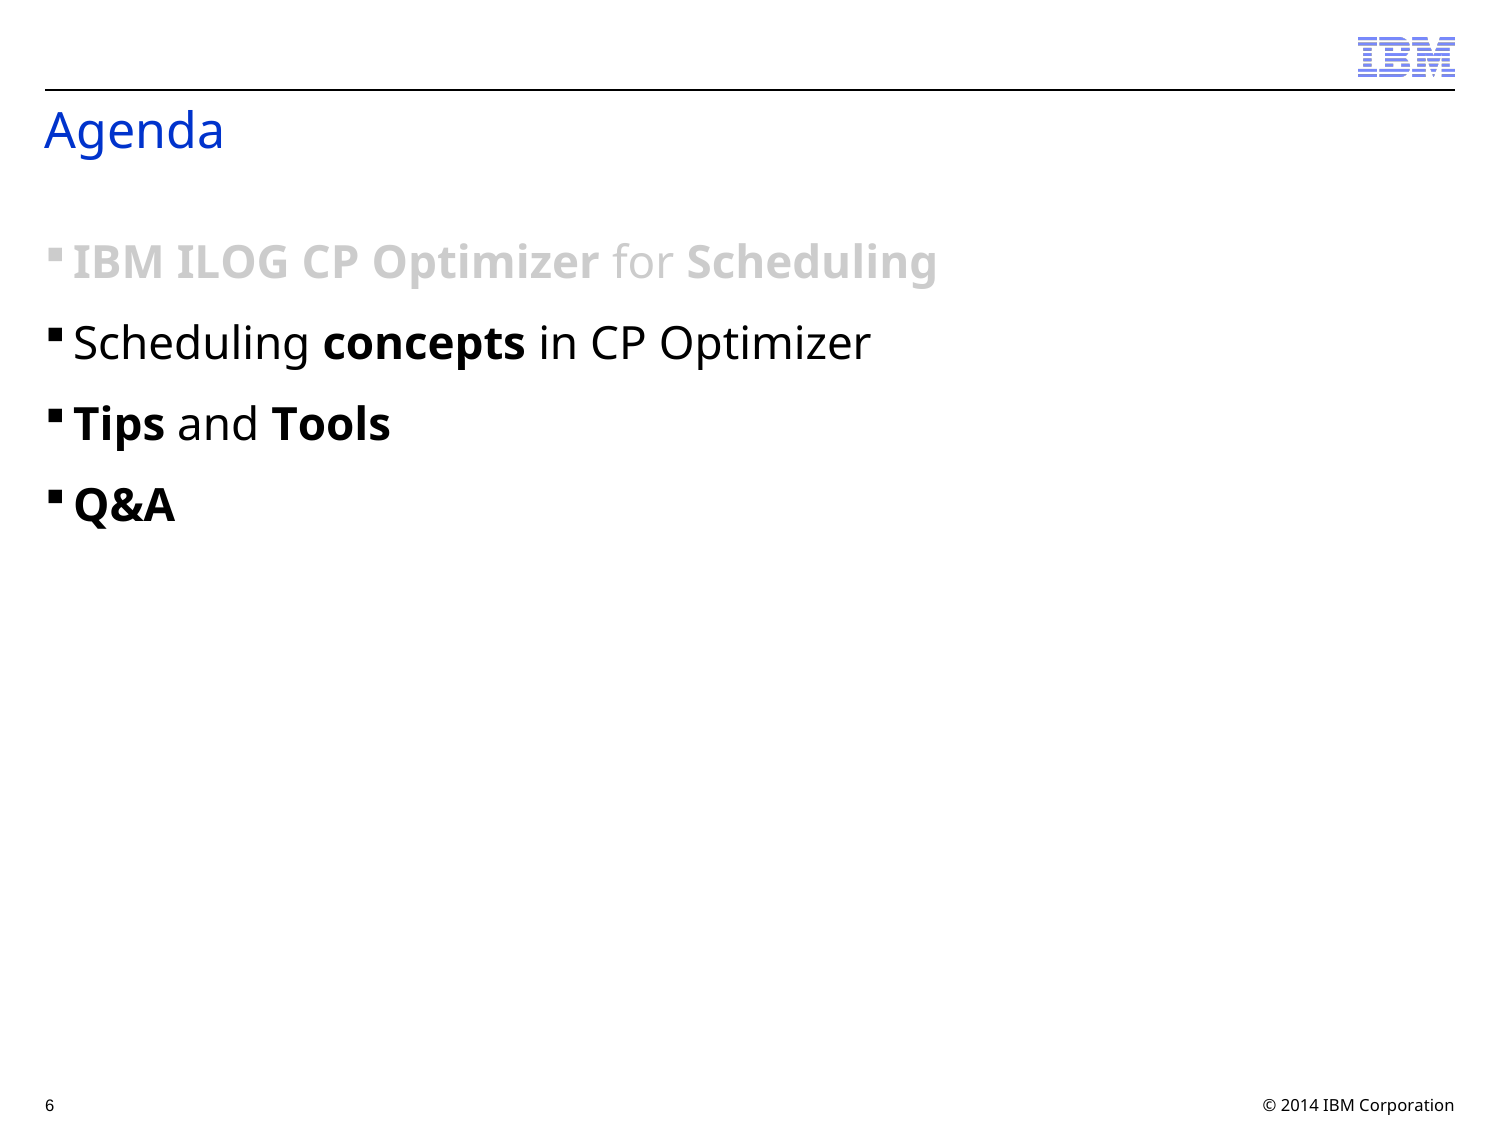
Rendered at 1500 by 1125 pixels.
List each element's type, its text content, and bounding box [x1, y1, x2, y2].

picture [1358, 37, 1455, 77]
title Agenda [29, 97, 1500, 203]
list IBM ILOG CP Optimizer for Scheduling Scheduling concepts in CP Optimizer Tips and Tools Q&A [29, 224, 1426, 1066]
